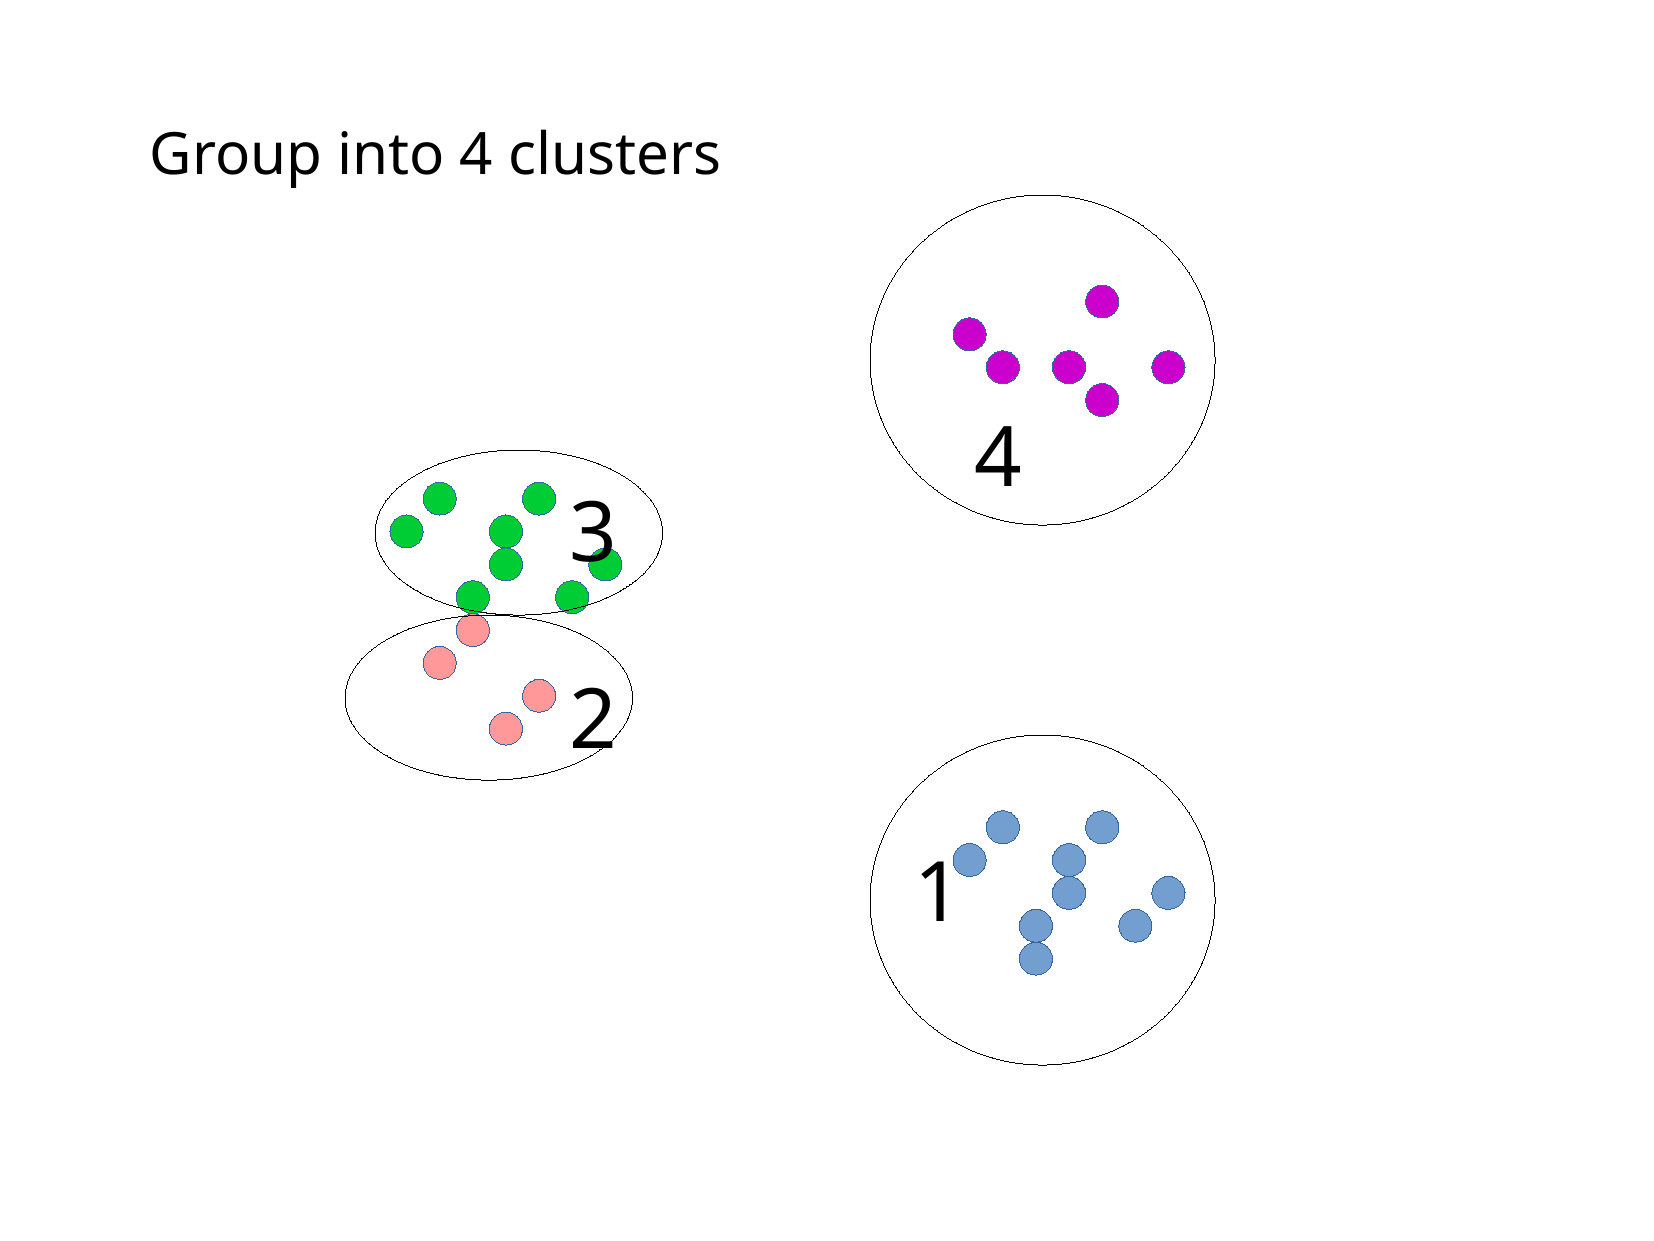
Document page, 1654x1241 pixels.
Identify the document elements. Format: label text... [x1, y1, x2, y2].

text_box [489, 712, 523, 746]
text_box 4 [960, 390, 1126, 489]
text_box [1118, 909, 1152, 943]
text_box [456, 580, 490, 647]
text_box [1052, 350, 1086, 384]
text_box [1085, 285, 1119, 318]
text_box [1089, 383, 1116, 390]
text_box [423, 482, 457, 516]
text_box [1151, 350, 1186, 384]
text_box [1066, 843, 1086, 910]
text_box [986, 810, 1020, 825]
text_box 3 [555, 465, 721, 564]
text_box [489, 514, 523, 581]
text_box [555, 580, 589, 614]
text_box 1 [900, 825, 1066, 924]
text_box Group into 4 clusters [135, 105, 766, 179]
text_box [522, 482, 555, 516]
text_box [389, 514, 424, 548]
text_box [588, 564, 622, 581]
text_box [1151, 876, 1186, 910]
text_box 2 [555, 651, 721, 751]
text_box [1019, 924, 1053, 976]
text_box [986, 350, 1020, 384]
text_box [953, 317, 987, 351]
text_box [522, 679, 555, 713]
text_box [1085, 810, 1119, 844]
text_box [423, 646, 457, 680]
